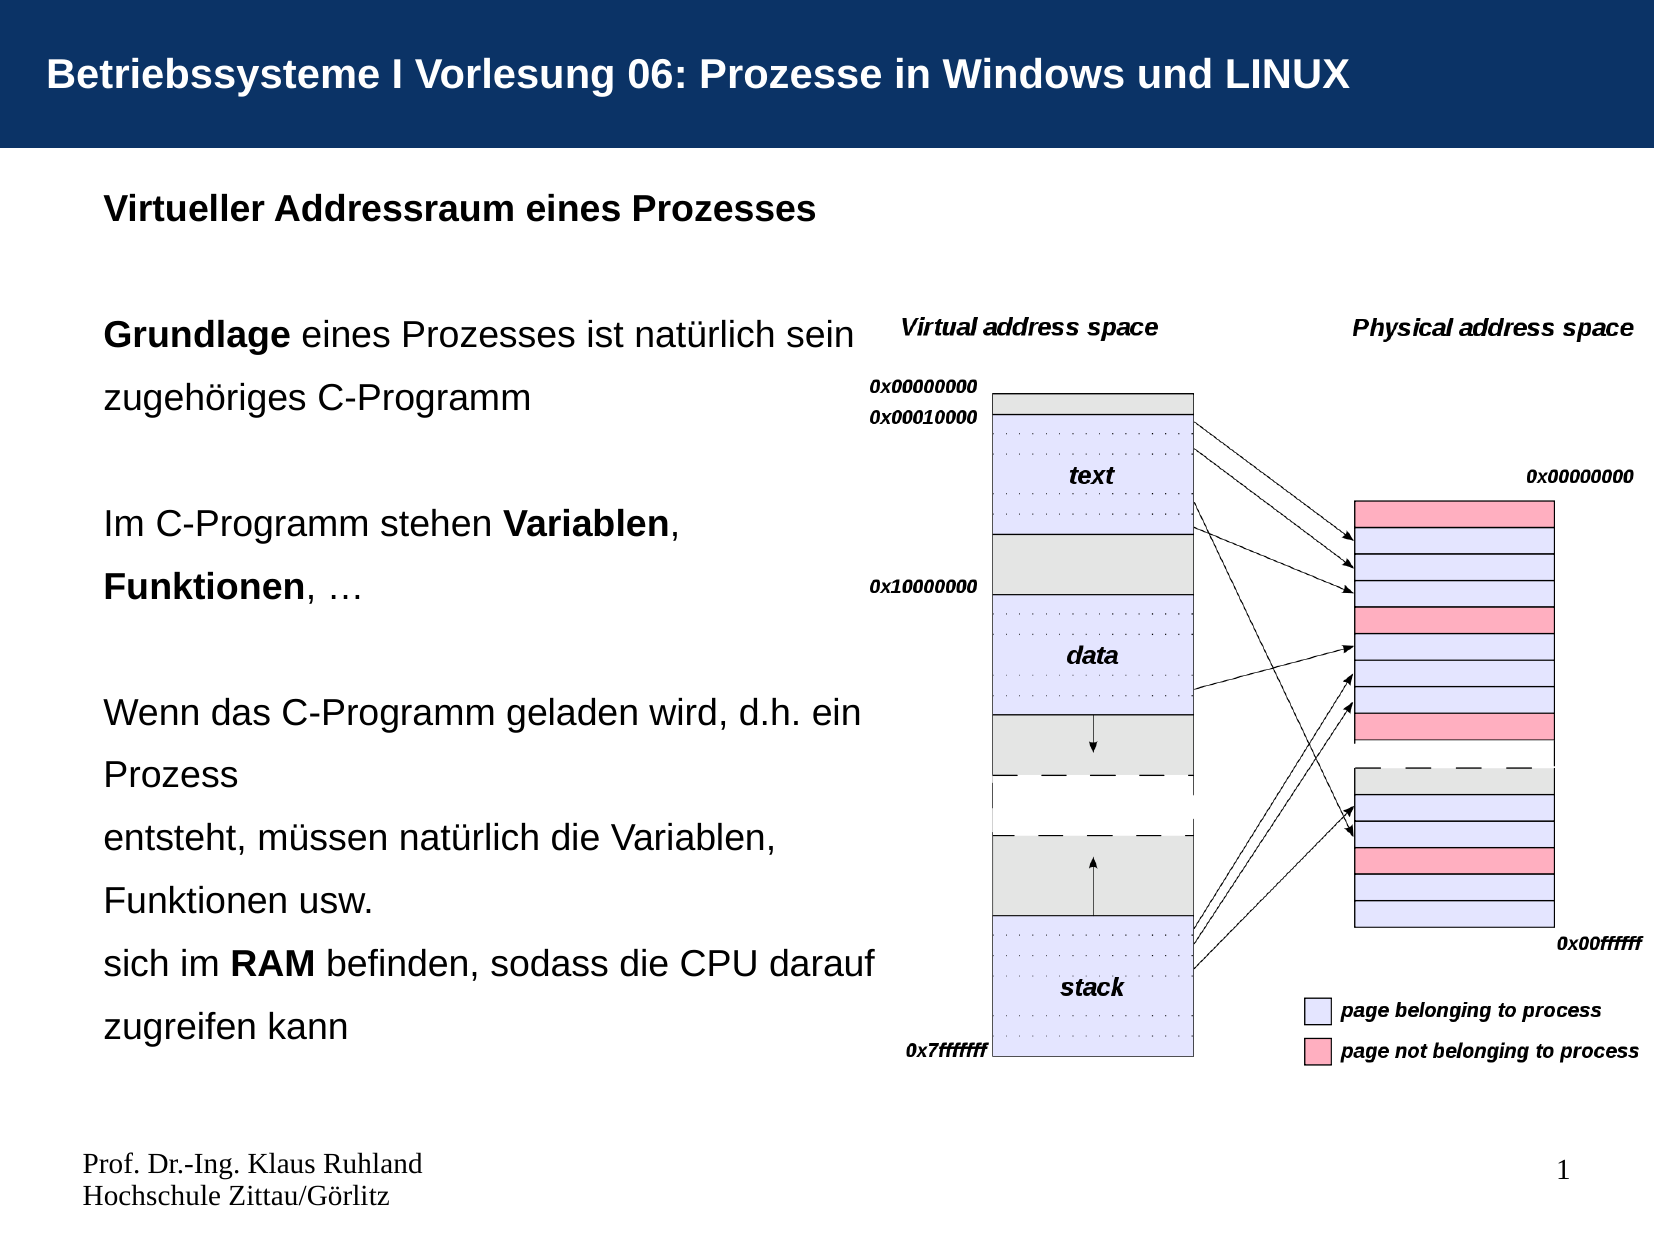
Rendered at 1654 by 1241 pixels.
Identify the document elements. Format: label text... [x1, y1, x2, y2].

picture [866, 289, 1654, 1093]
text_box Virtueller Addressraum eines Prozesses Grundlage eines Prozesses ist natürlich sein zugehöriges C-Programm Im C-Programm stehen Variablen, Funktionen, … Wenn das C-Programm geladen wird, d.h. ein Prozess entsteht, müssen natürlich die Variablen, Funktionen usw. sich im RAM befinden, sodass die CPU darauf zugreifen kann [88, 159, 916, 1241]
